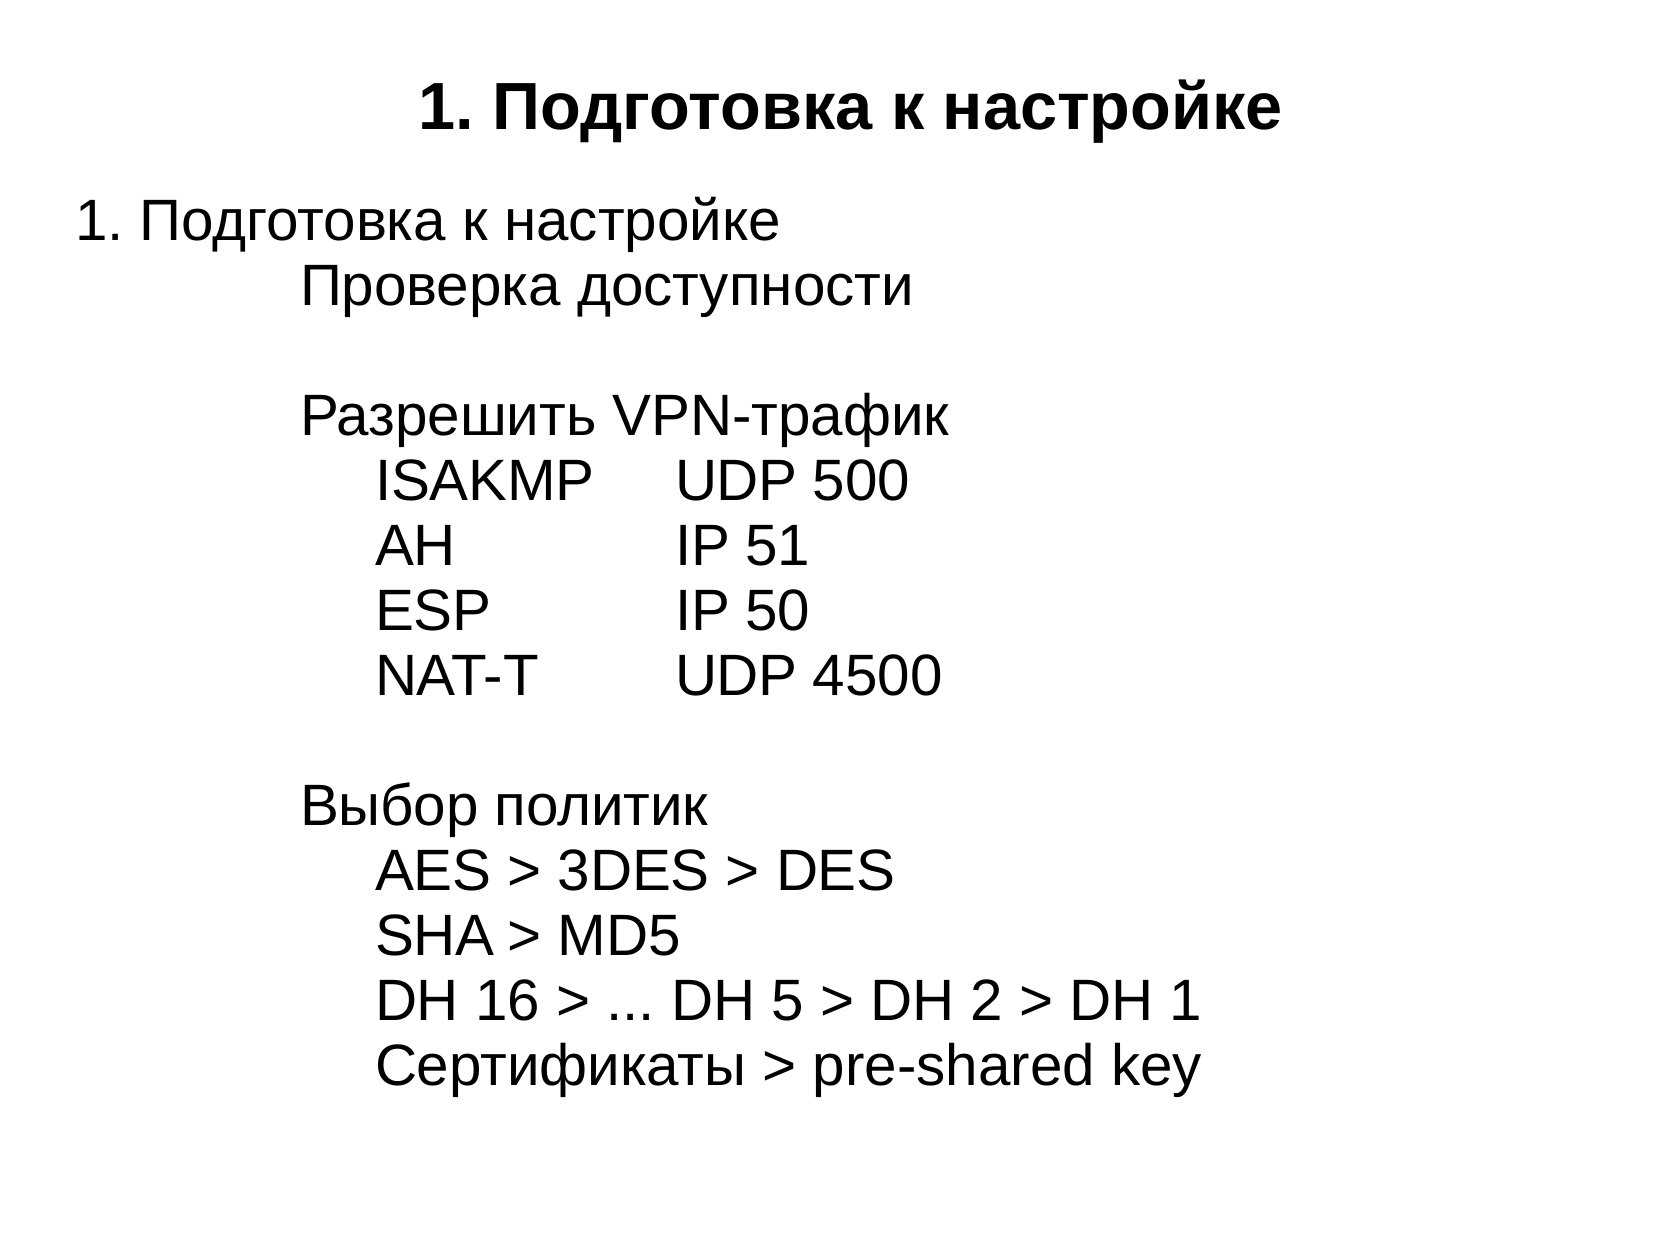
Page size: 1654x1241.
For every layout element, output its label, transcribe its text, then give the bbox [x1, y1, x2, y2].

text_box 1. Подготовка к настройке [123, 41, 1597, 151]
list 1. Подготовка к настройке Проверка доступности Разрешить VPN-трафик ISAKMP UDP 500 AH IP 51 ESP IP 50 NAT-T UDP 4500 Выбор политик AES > 3DES > DES SHA > MD5 DH 16 > ... DH 5 > DH 2 > DH 1 Сертификаты > pre-shared key [75, 187, 1501, 1201]
